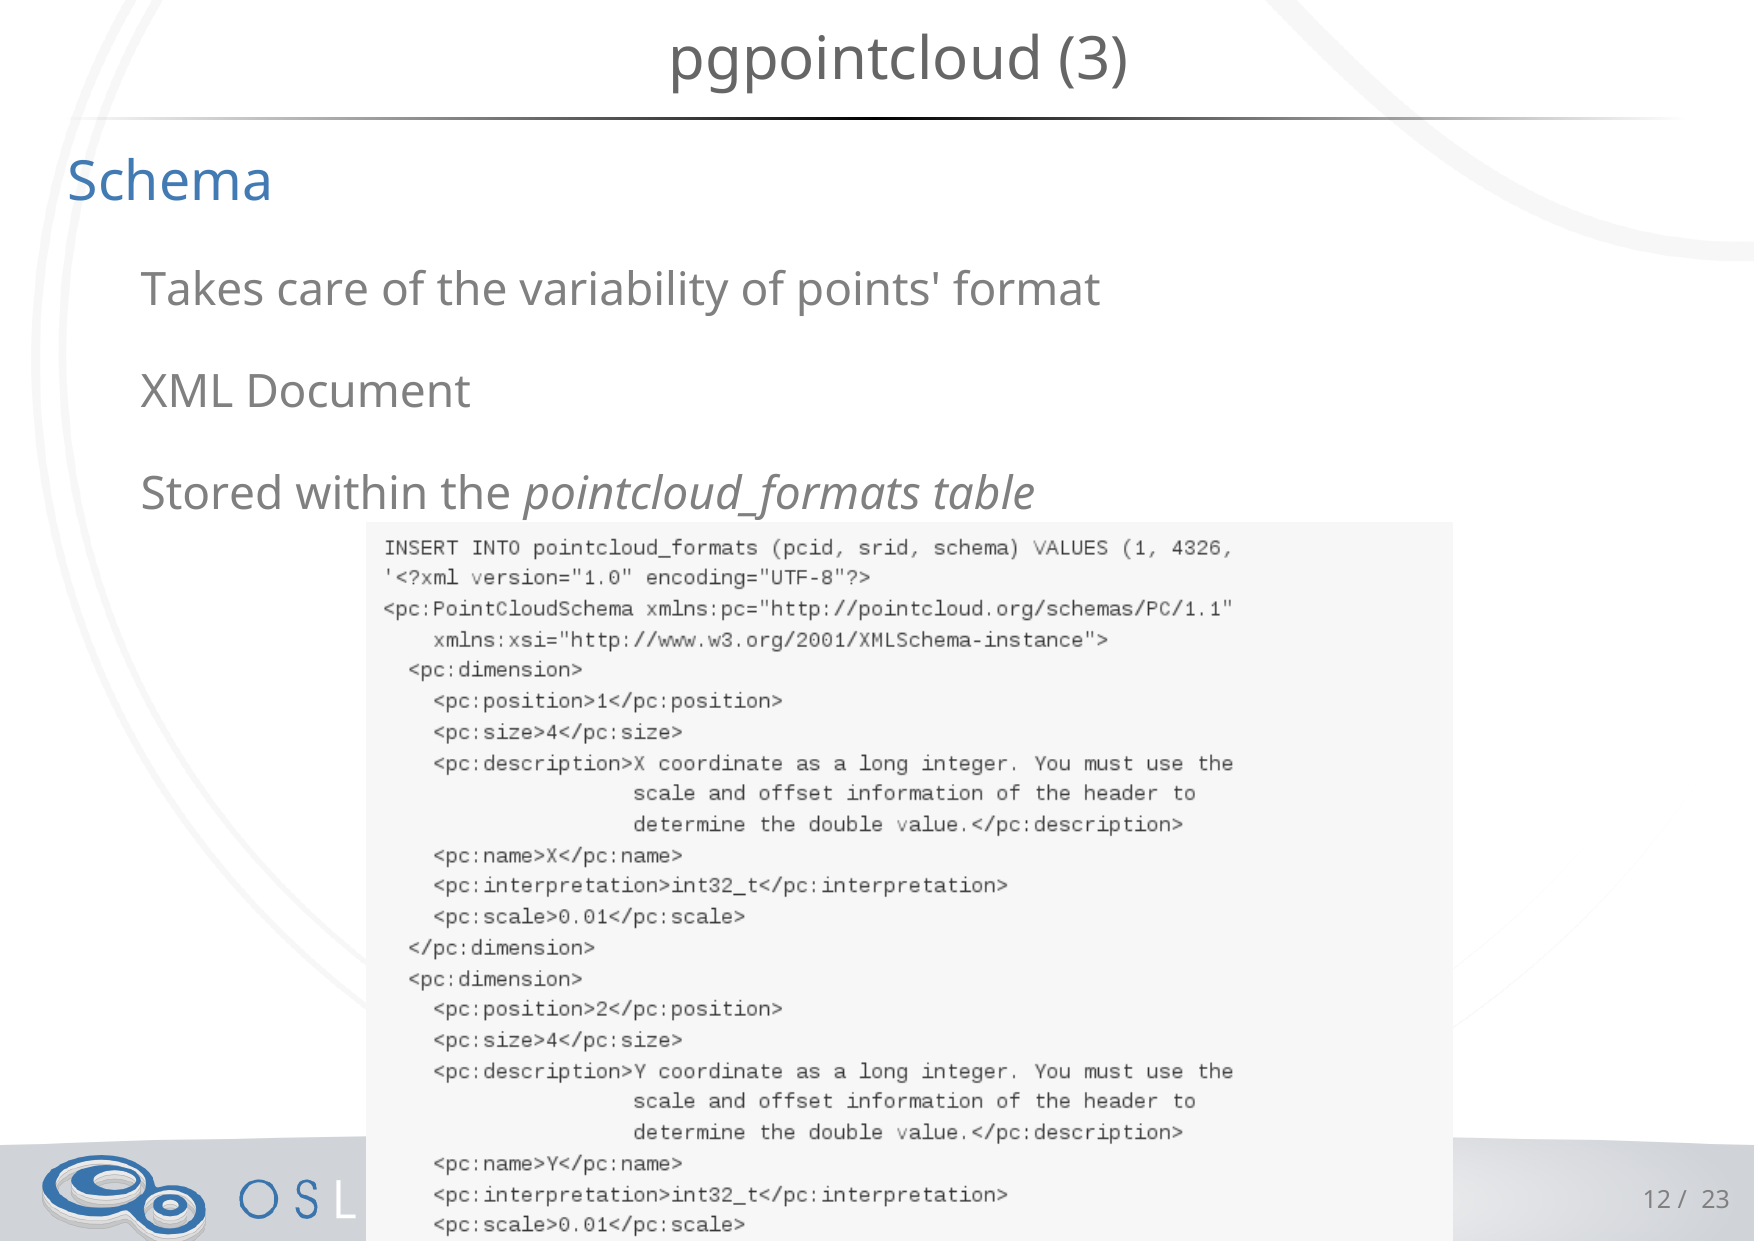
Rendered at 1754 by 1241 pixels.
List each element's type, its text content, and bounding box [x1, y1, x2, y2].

list Schema Takes care of the variability of points' format XML Document Stored within the pointcloud_formats table [37, 141, 1710, 499]
title pgpointcloud (3) [31, 14, 1754, 98]
picture [0, 0, 1754, 1241]
